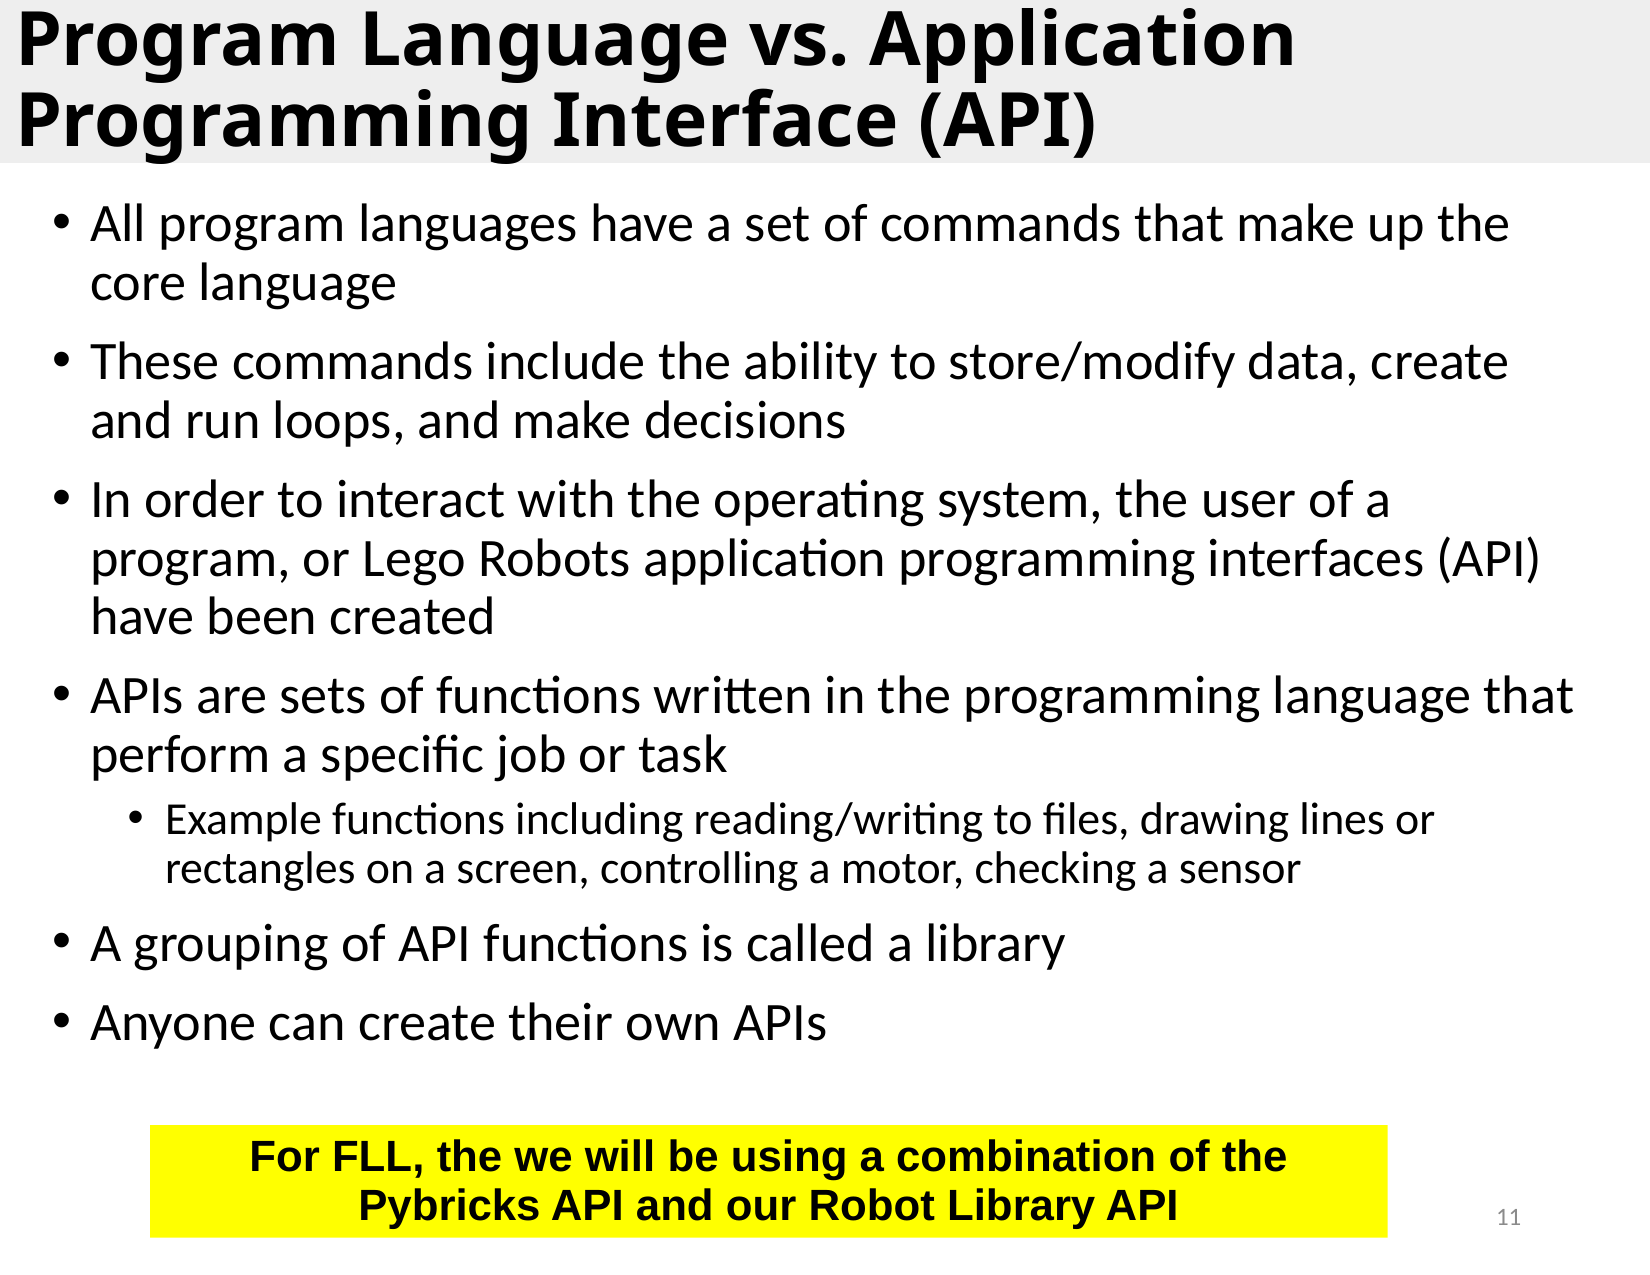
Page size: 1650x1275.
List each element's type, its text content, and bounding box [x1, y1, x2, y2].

title Program Language vs. Application Programming Interface (API) [0, 0, 1650, 163]
text_box For FLL, the we will be using a combination of the Pybricks API and our Robot Library API [150, 1125, 1388, 1238]
list All program languages have a set of commands that make up the core language These commands include the ability to store/modify data, create and run loops, and make decisions In order to interact with the operating system, the user of a program, or Lego Robots application programming interfaces (API) have been created APIs are sets of functions written in the programming language that perform a specific job or task Example functions including reading/writing to files, drawing lines or rectangles on a screen, controlling a motor, checking a sensor A grouping of API functions is called a library Anyone can create their own APIs [37, 187, 1595, 1088]
